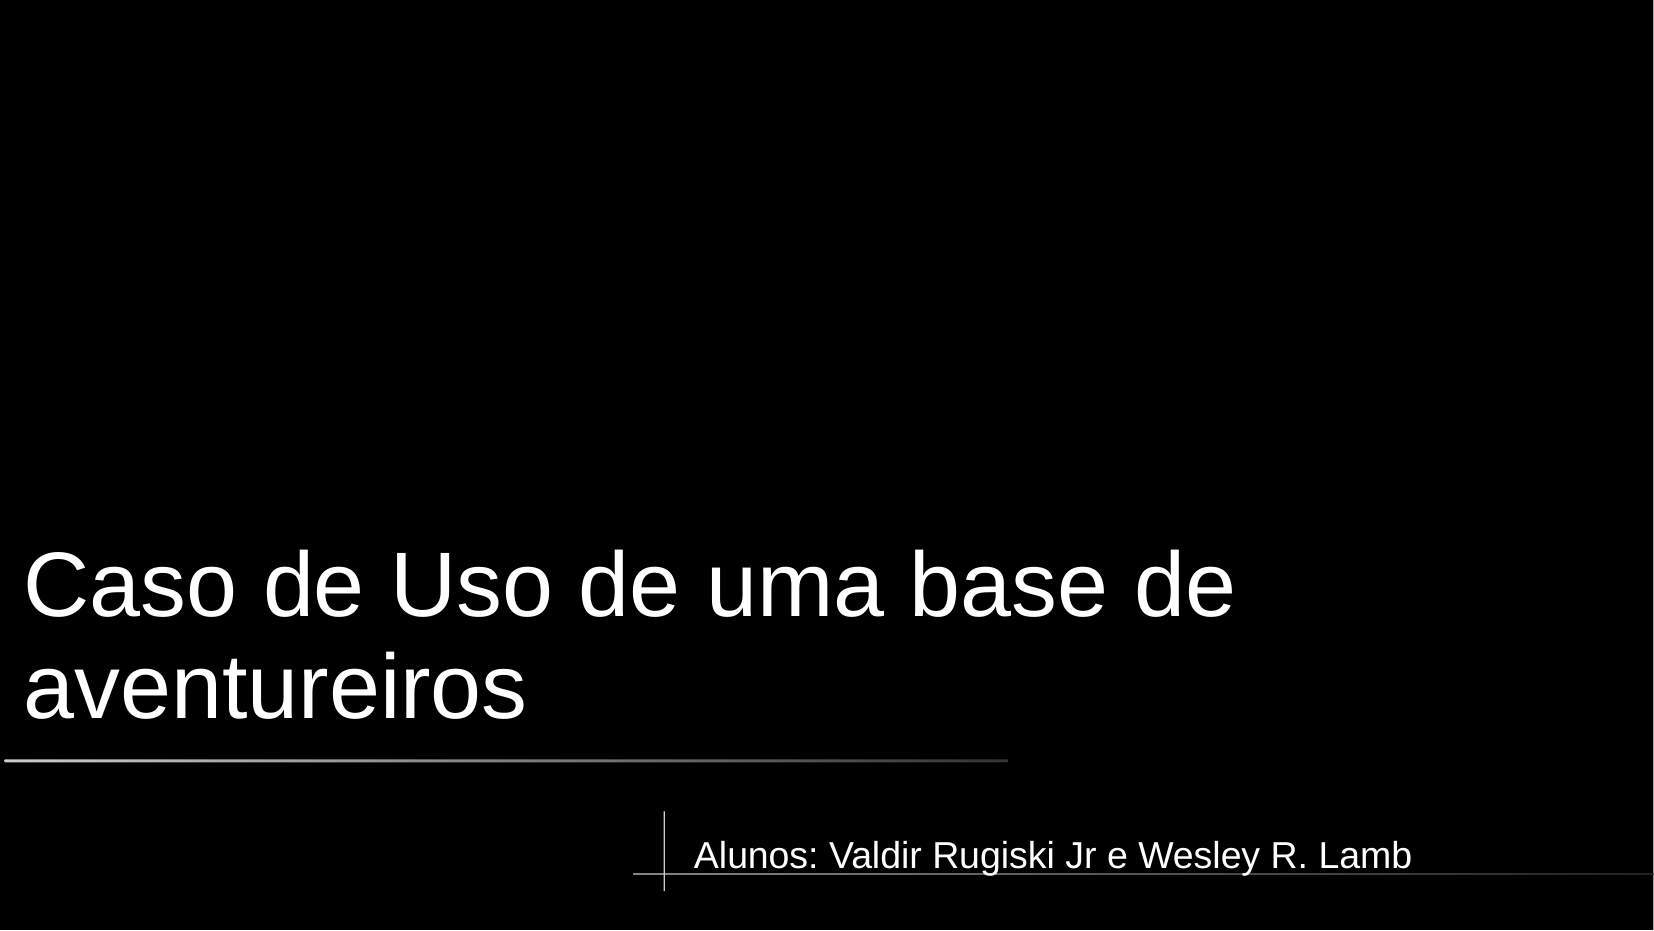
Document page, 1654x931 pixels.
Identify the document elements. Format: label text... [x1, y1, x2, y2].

title Caso de Uso de uma base de aventureiros [23, 533, 1501, 739]
text_box Alunos: Valdir Rugiski Jr e Wesley R. Lamb [679, 826, 1625, 884]
